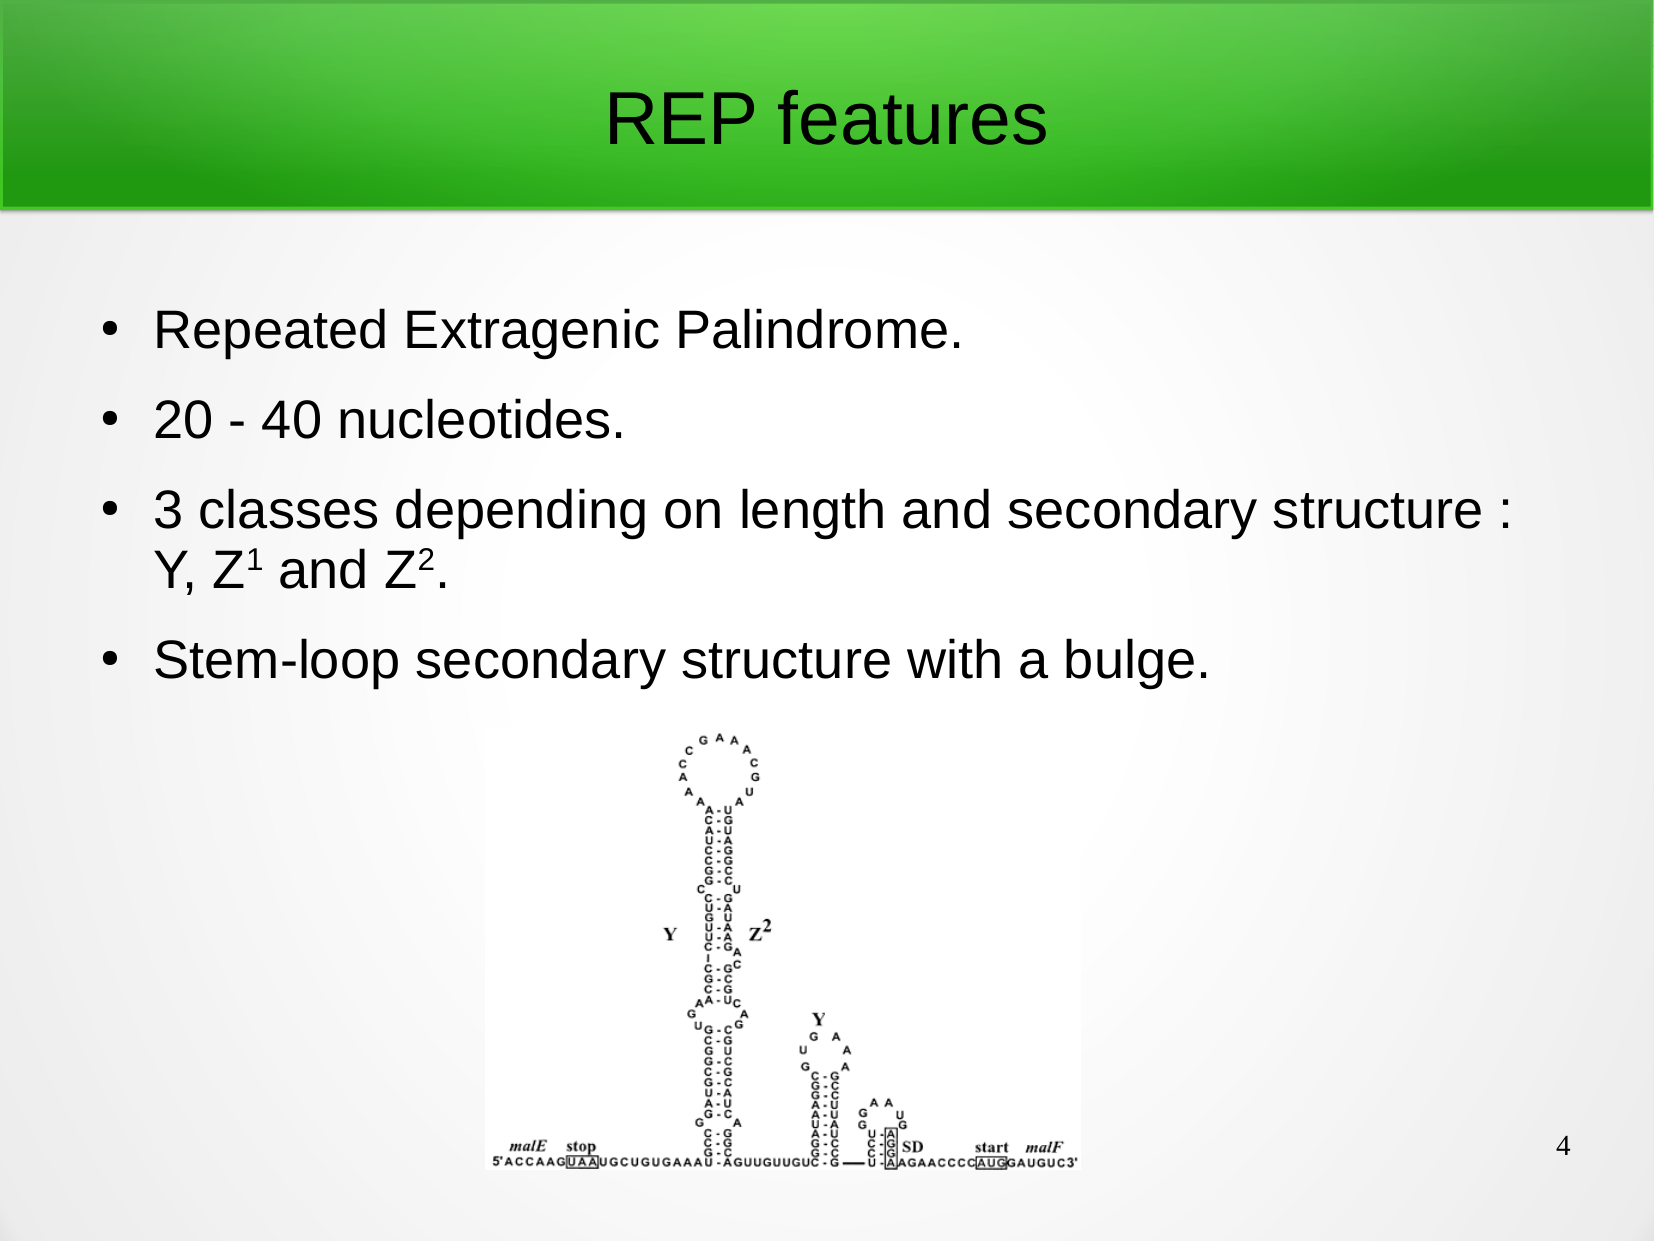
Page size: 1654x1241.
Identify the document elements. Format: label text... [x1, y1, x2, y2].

picture [485, 729, 1081, 1171]
title REP features [82, 47, 1571, 189]
list Repeated Extragenic Palindrome. 20 - 40 nucleotides. 3 classes depending on length and secondary structure : Y, Z1 and Z2. Stem-loop secondary structure with a bulge. [82, 299, 1571, 1019]
